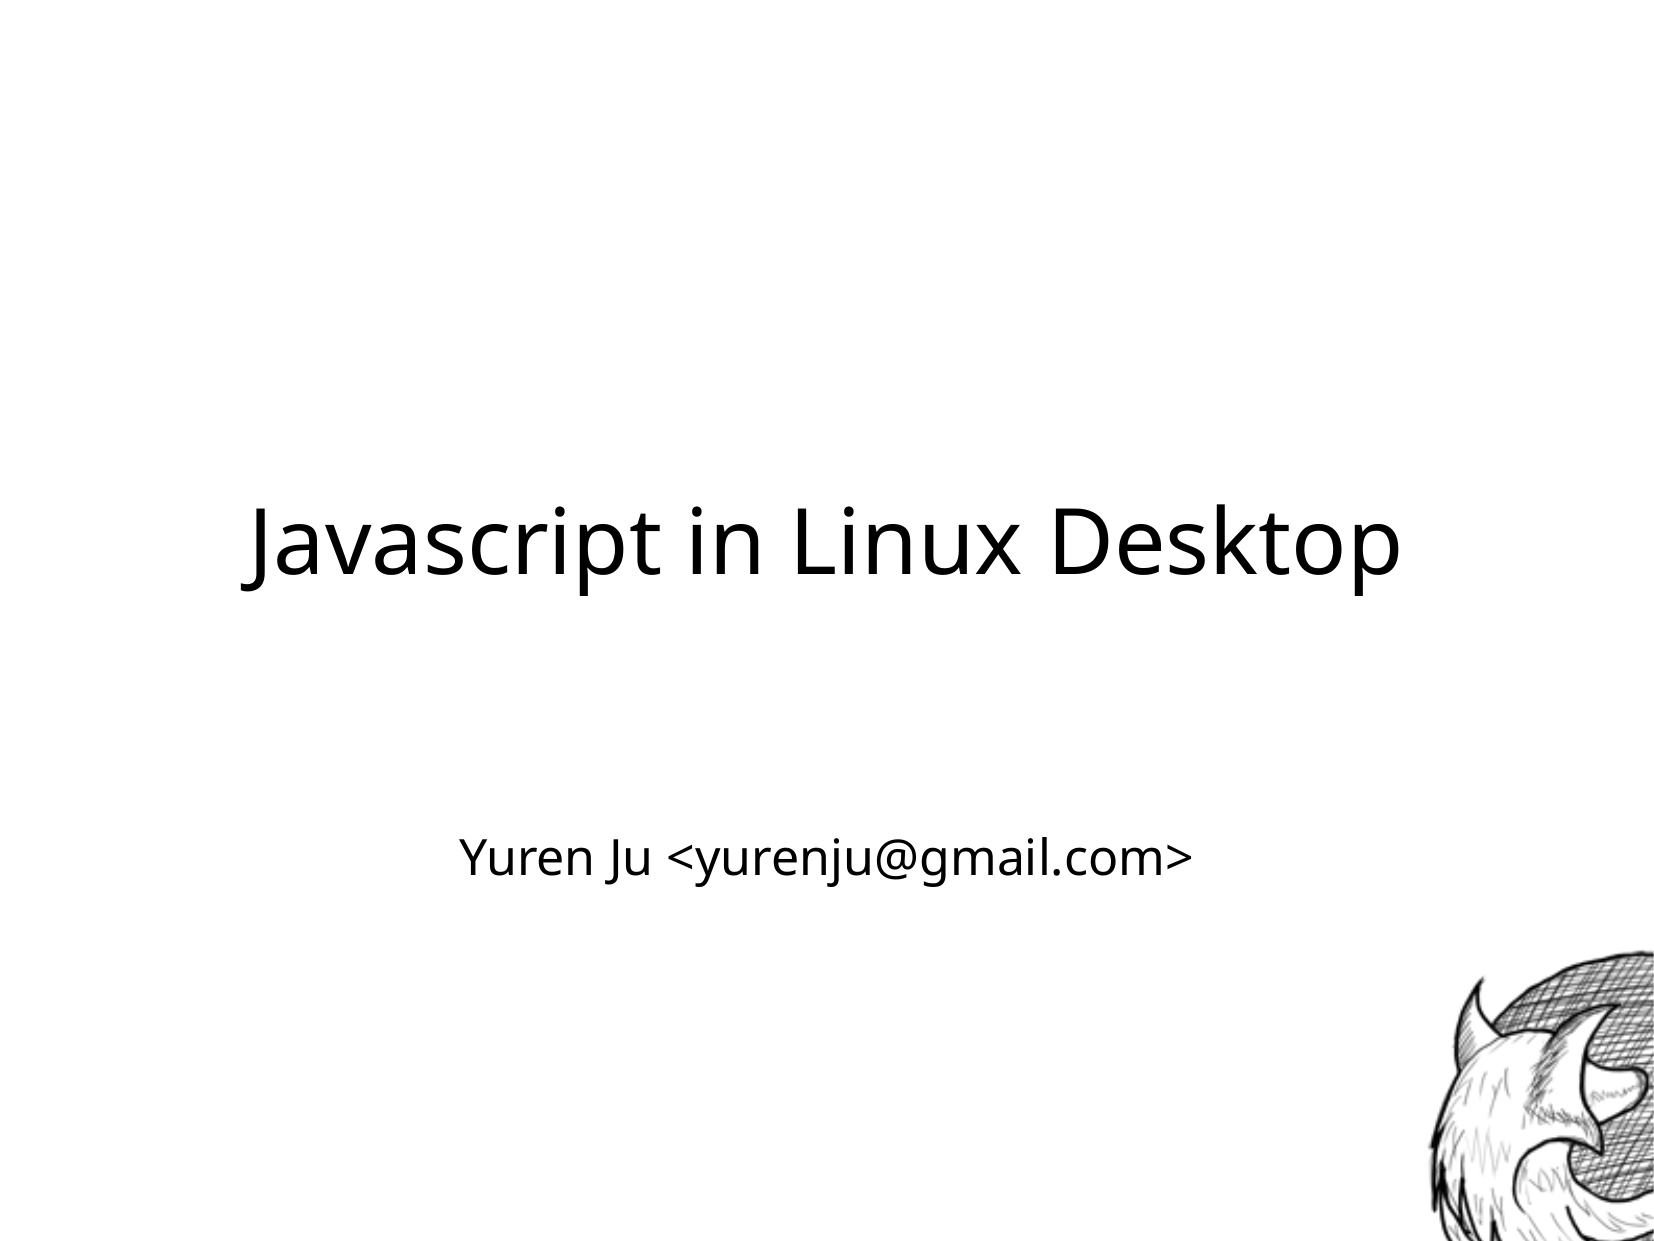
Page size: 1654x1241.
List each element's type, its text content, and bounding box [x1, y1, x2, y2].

subtitle Yuren Ju <yurenju@gmail.com> [82, 767, 1571, 945]
title Javascript in Linux Desktop [82, 443, 1571, 636]
picture [1386, 915, 1654, 1241]
